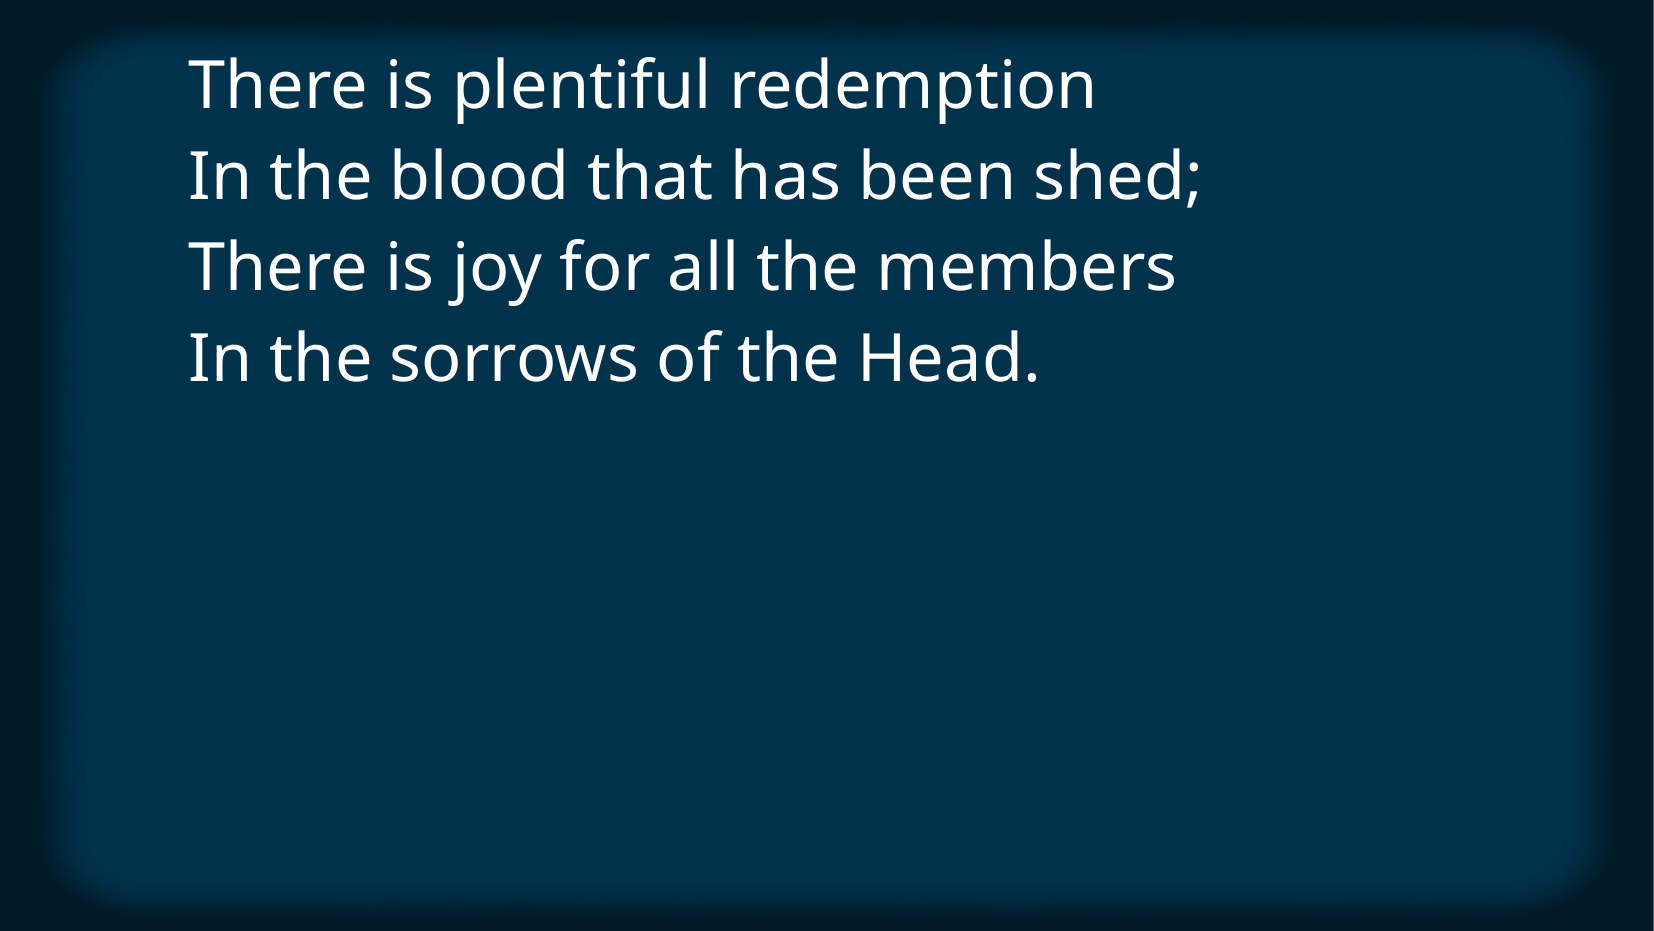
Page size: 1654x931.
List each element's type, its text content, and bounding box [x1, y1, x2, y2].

picture [0, 0, 1654, 931]
text_box There is plentiful redemption In the blood that has been shed; There is joy for all the members In the sorrows of the Head. [105, 30, 1561, 400]
